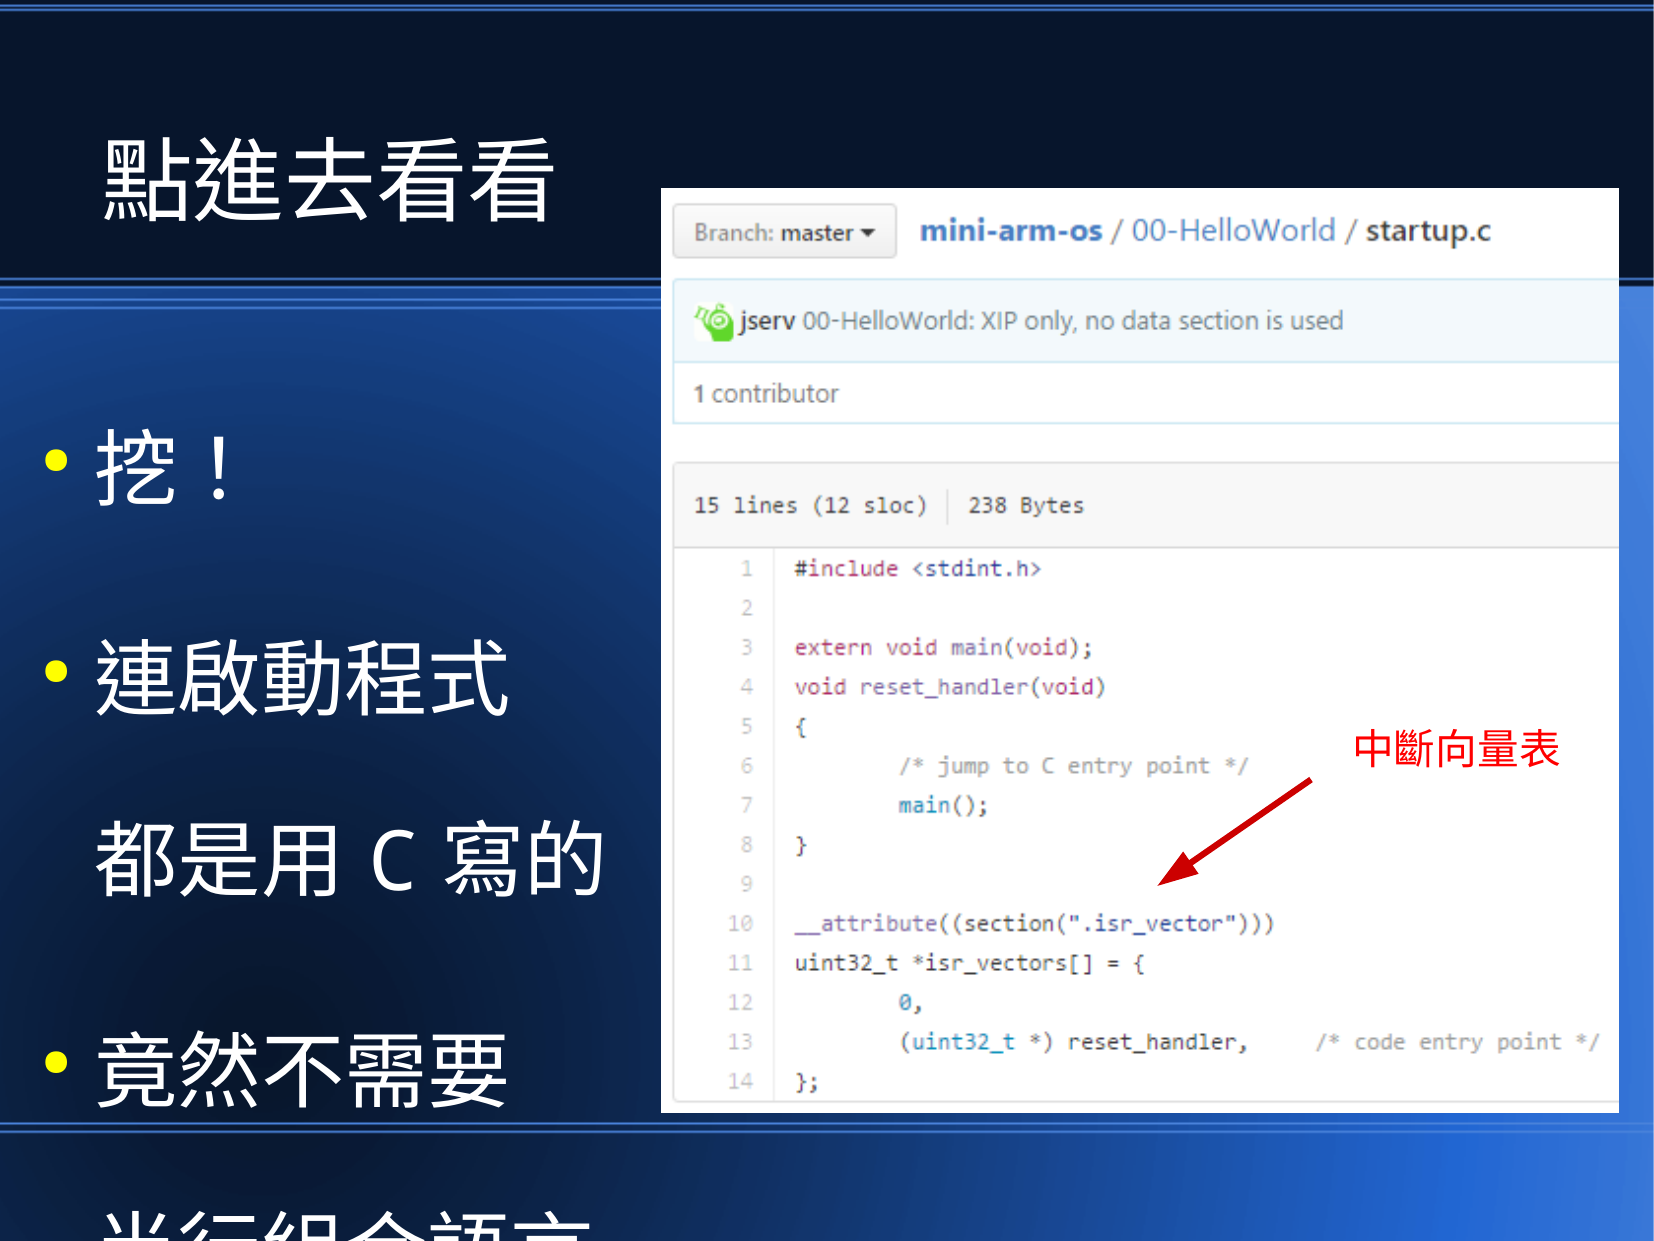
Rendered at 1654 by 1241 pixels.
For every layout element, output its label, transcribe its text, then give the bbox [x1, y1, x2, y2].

text_box 中斷向量表 [1318, 708, 1595, 829]
picture [0, 0, 1654, 1241]
title 點進去看看 [35, 70, 626, 278]
list 挖！ 連啟動程式 都是用C寫的 竟然不需要 半行組合語言 [23, 342, 1512, 1241]
